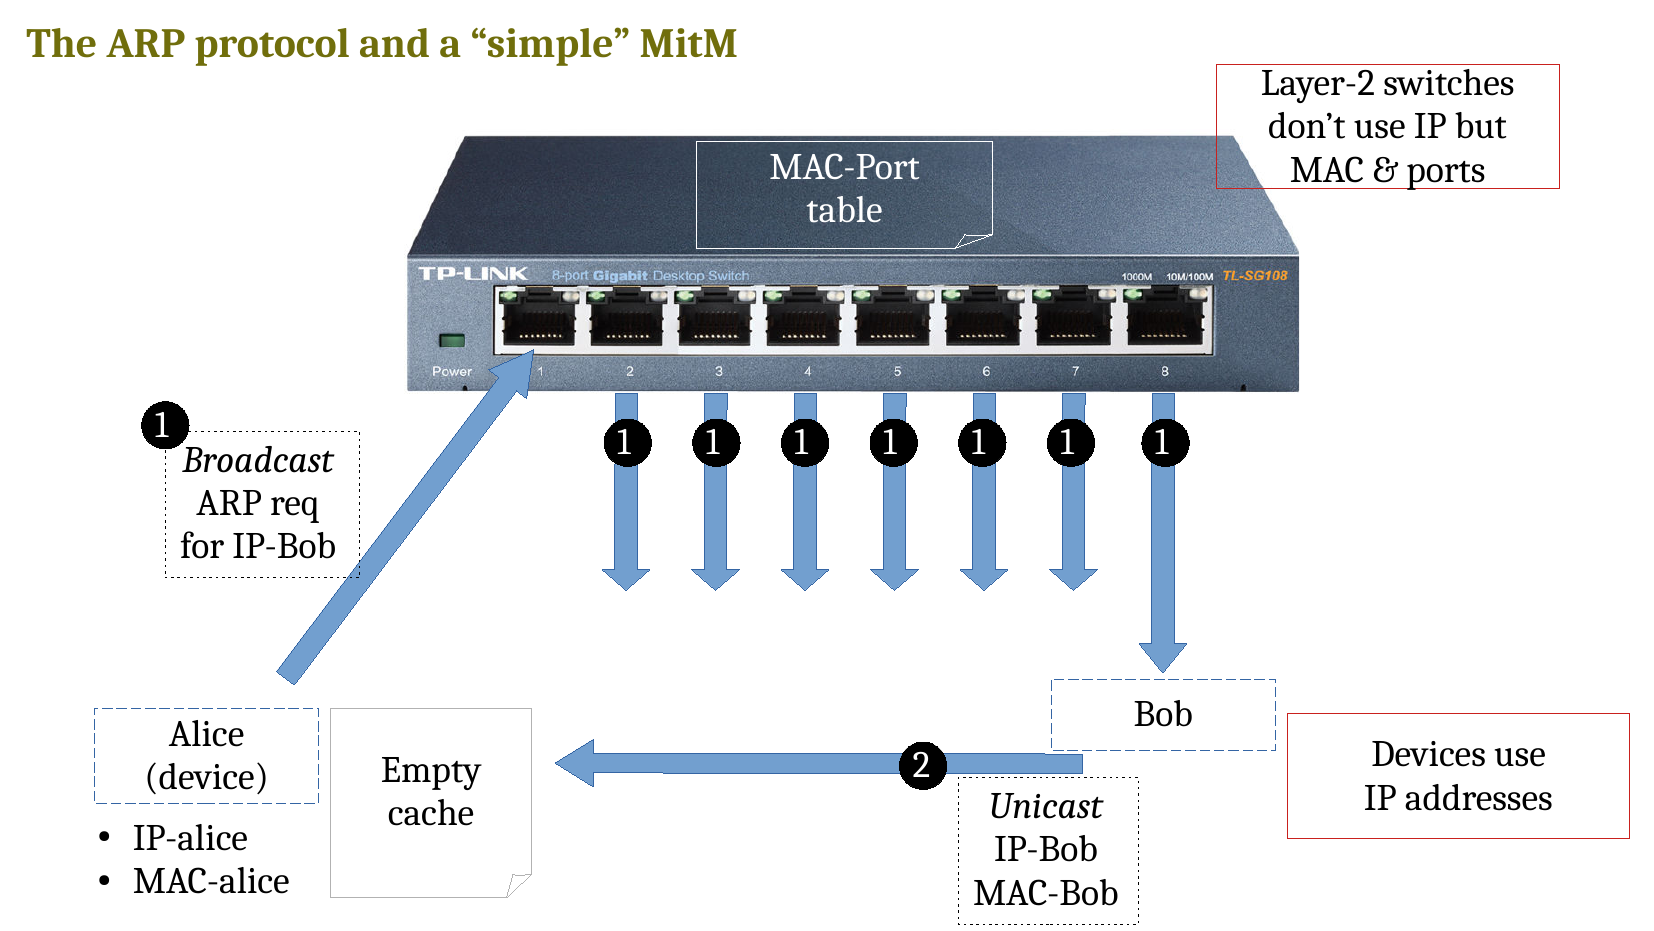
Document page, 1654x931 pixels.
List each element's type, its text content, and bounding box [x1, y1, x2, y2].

text_box [555, 739, 897, 787]
text_box [949, 753, 1083, 774]
text_box 1 [868, 413, 919, 473]
text_box [704, 393, 728, 413]
text_box The ARP protocol and a “simple” MitM [11, 12, 1193, 77]
text_box [1139, 473, 1187, 673]
text_box 2 [897, 736, 949, 796]
text_box [691, 473, 740, 591]
text_box MAC-Port table [696, 141, 993, 249]
text_box Layer-2 switches don’t use IP but MAC & ports [1216, 64, 1560, 189]
text_box Bob [1051, 679, 1276, 751]
text_box 1 [1045, 413, 1096, 473]
text_box [602, 473, 650, 591]
text_box 1 [602, 413, 653, 473]
text_box [1152, 393, 1175, 413]
text_box IP-alice MAC-alice [82, 809, 309, 912]
text_box Alice (device) [94, 708, 319, 804]
text_box 1 [139, 396, 191, 455]
text_box [781, 473, 829, 591]
text_box [1062, 393, 1086, 413]
text_box Unicast IP-Bob MAC-Bob [958, 777, 1139, 925]
text_box [960, 473, 1008, 591]
text_box 1 [1140, 413, 1191, 473]
text_box Empty cache [330, 708, 532, 898]
text_box 1 [779, 413, 831, 473]
text_box [615, 393, 638, 413]
text_box Devices use IP addresses [1287, 713, 1630, 839]
text_box [1049, 473, 1098, 591]
text_box Broadcast ARP req for IP-Bob [165, 431, 360, 578]
text_box [276, 349, 534, 685]
text_box 1 [956, 413, 1008, 473]
text_box 1 [691, 413, 742, 473]
text_box [973, 393, 996, 413]
picture [404, 129, 1300, 403]
text_box [794, 393, 817, 413]
text_box [870, 473, 919, 591]
text_box [883, 393, 907, 413]
